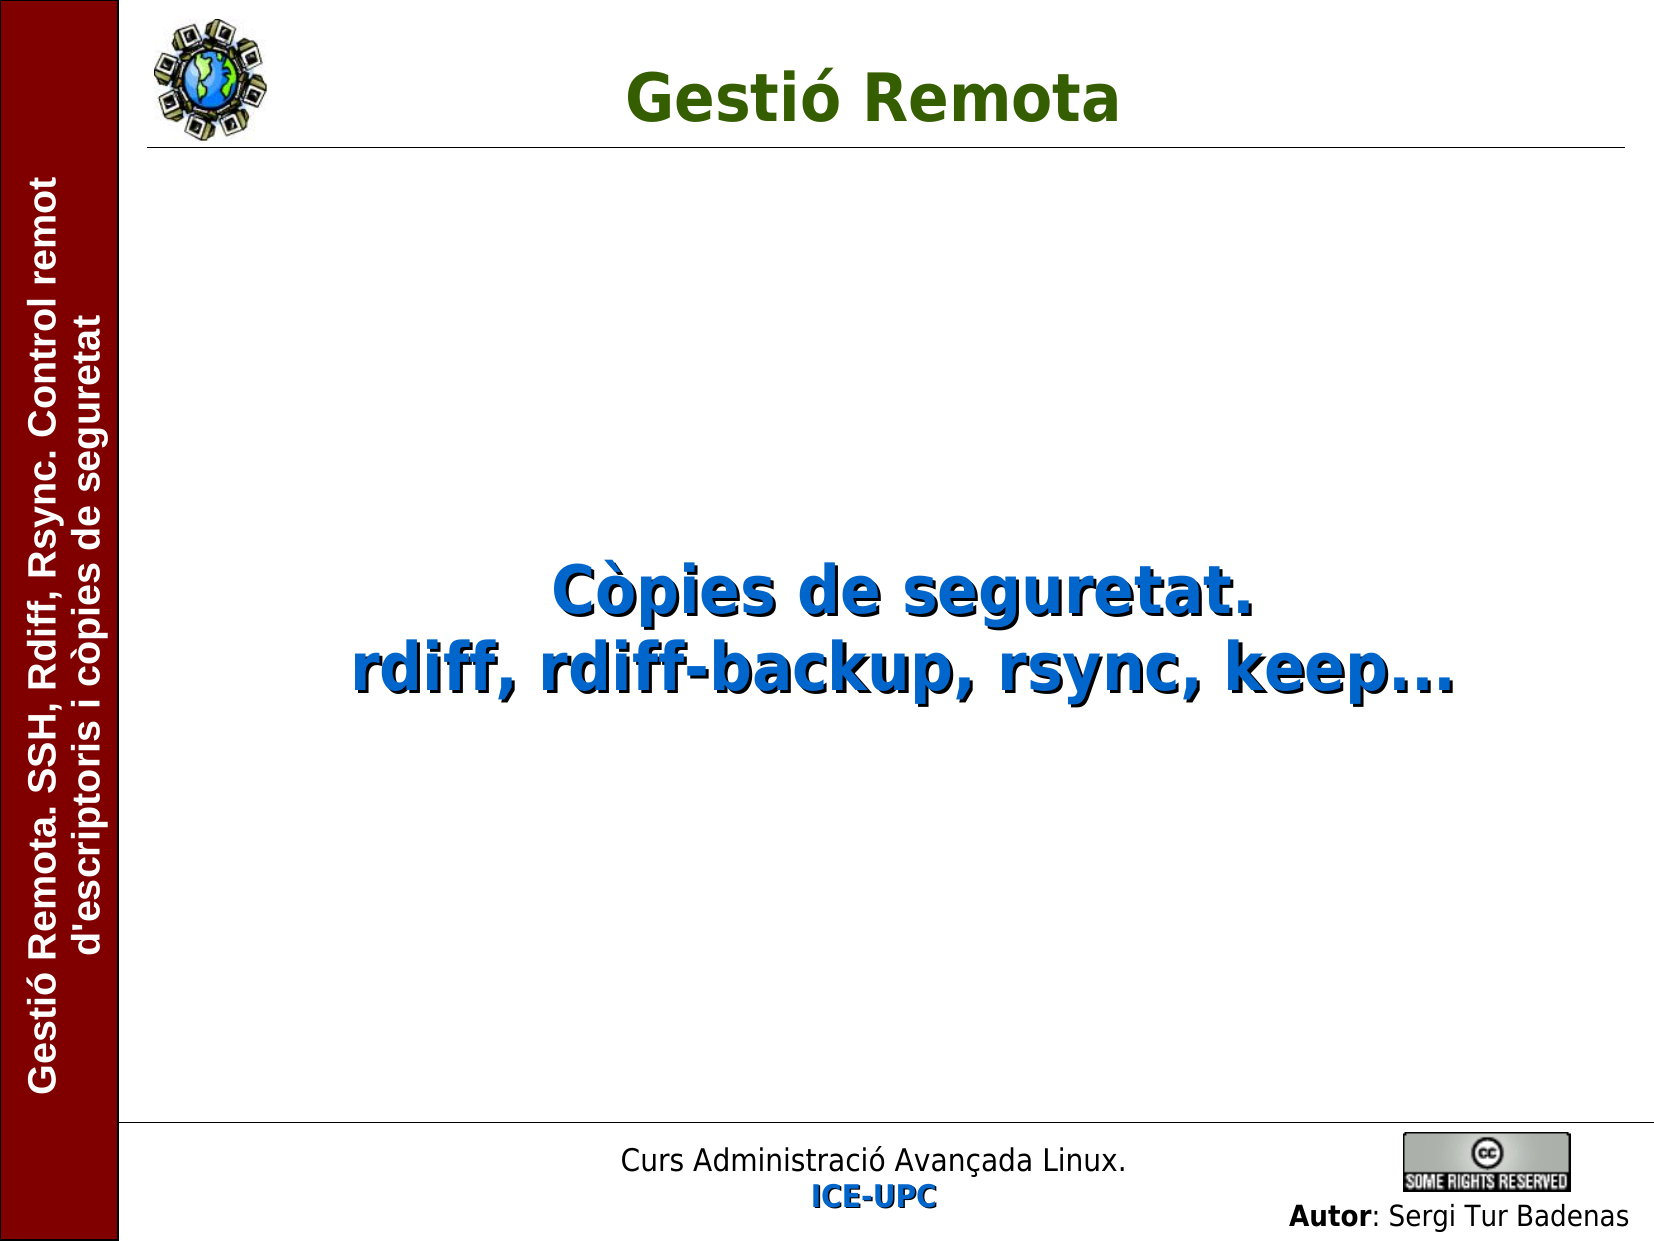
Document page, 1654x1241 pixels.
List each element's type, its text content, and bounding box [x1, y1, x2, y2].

picture [154, 19, 268, 49]
picture [1403, 1132, 1571, 1192]
subtitle Còpies de seguretat. rdiff, rdiff-backup, rsync, keep... [141, 250, 1630, 1086]
title Gestió Remota [129, 49, 1619, 148]
